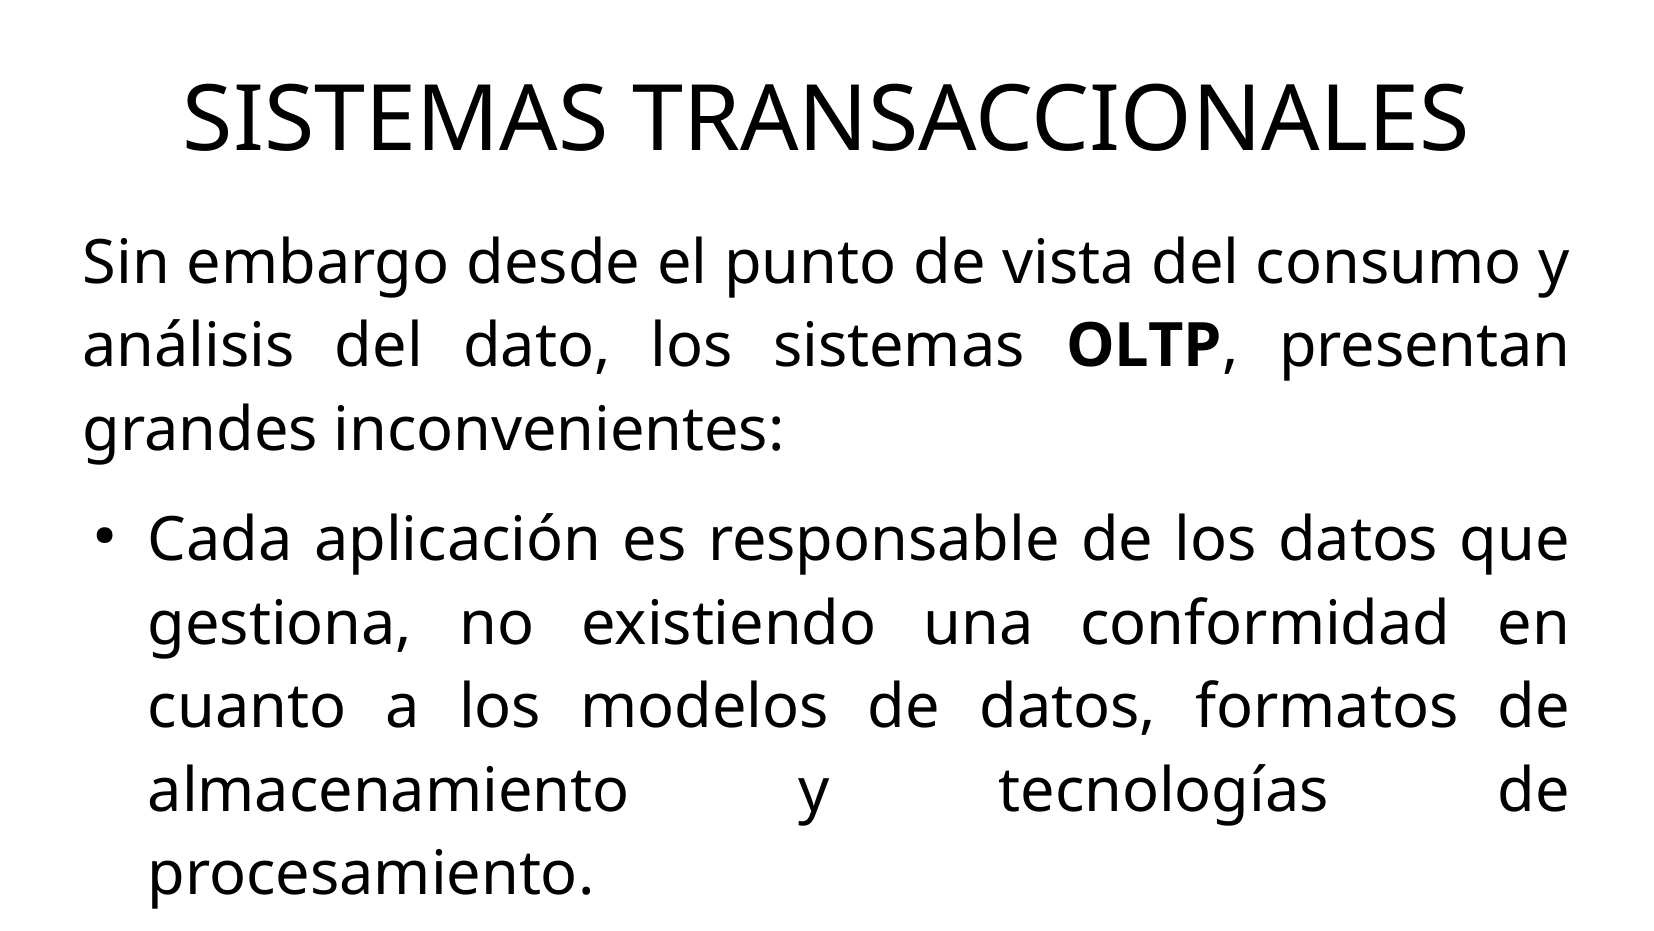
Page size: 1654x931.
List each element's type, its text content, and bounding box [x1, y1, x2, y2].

title SISTEMAS TRANSACCIONALES [82, 37, 1571, 193]
list Sin embargo desde el punto de vista del consumo y análisis del dato, los sistemas OLTP, presentan grandes inconvenientes: Cada aplicación es responsable de los datos que gestiona, no existiendo una conformidad en cuanto a los modelos de datos, formatos de almacenamiento y tecnologías de procesamiento. [82, 217, 1571, 916]
